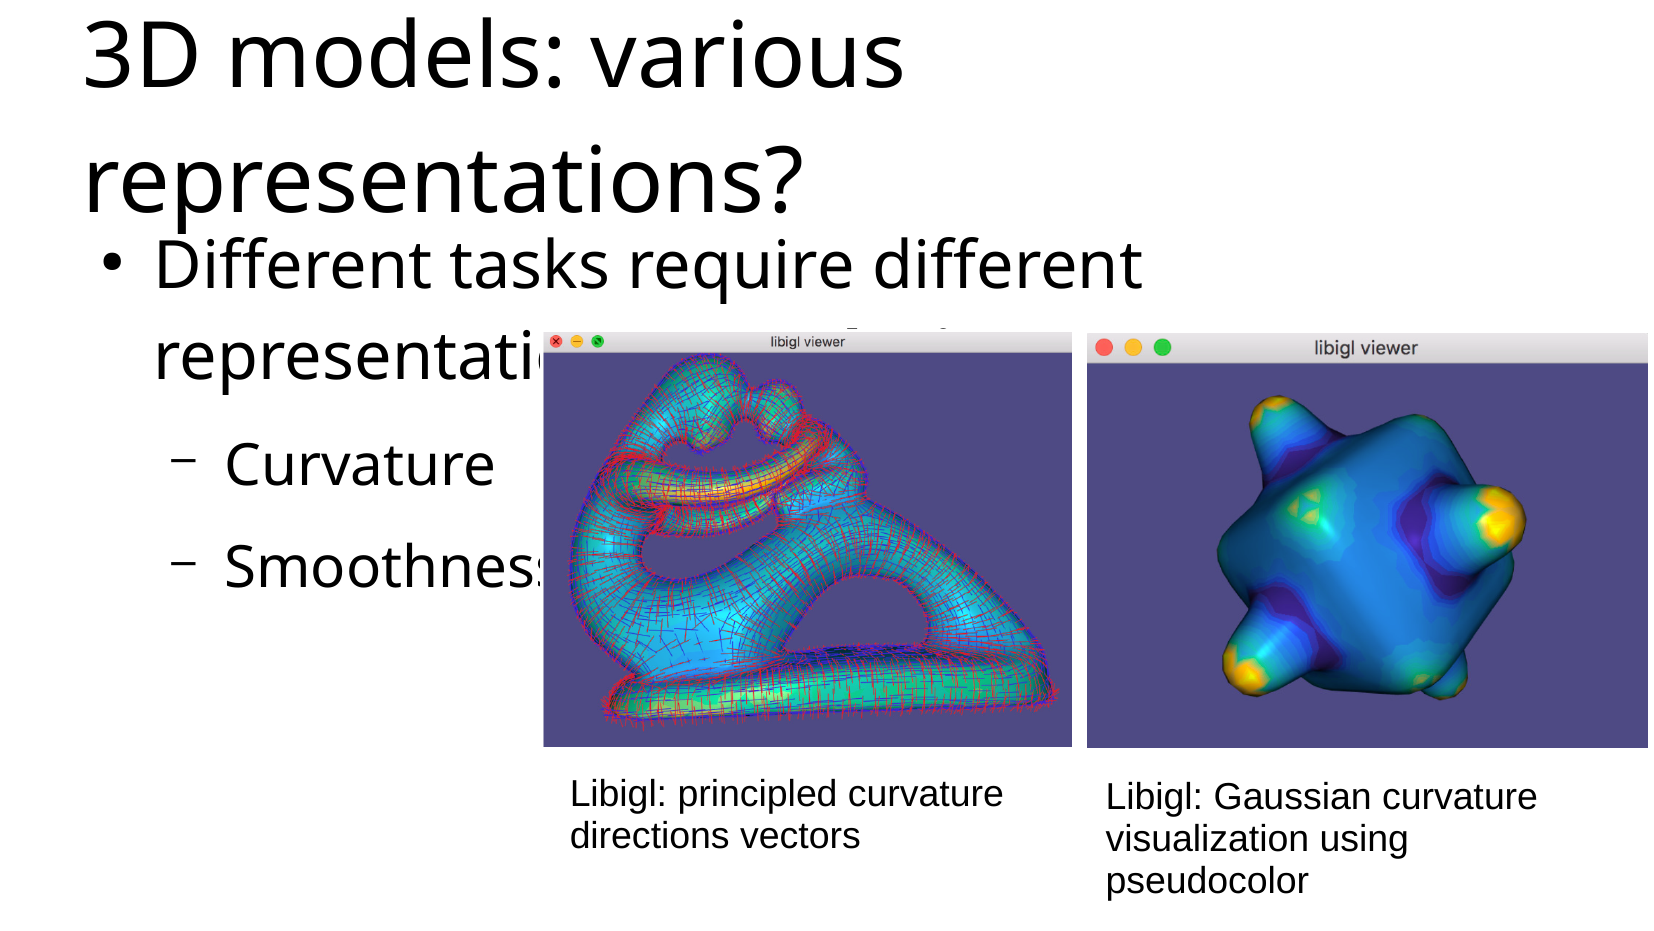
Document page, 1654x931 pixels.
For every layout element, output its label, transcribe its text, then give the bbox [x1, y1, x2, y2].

text_box Libigl: principled curvature directions vectors [555, 765, 1036, 864]
list Different tasks require different representations – analysis: Curvature Smoothness [82, 217, 1571, 758]
picture [1083, 329, 1651, 751]
picture [540, 329, 1072, 751]
text_box Libigl: Gaussian curvature visualization using pseudocolor [1090, 768, 1571, 909]
title 3D models: various representations? [82, 37, 1571, 193]
